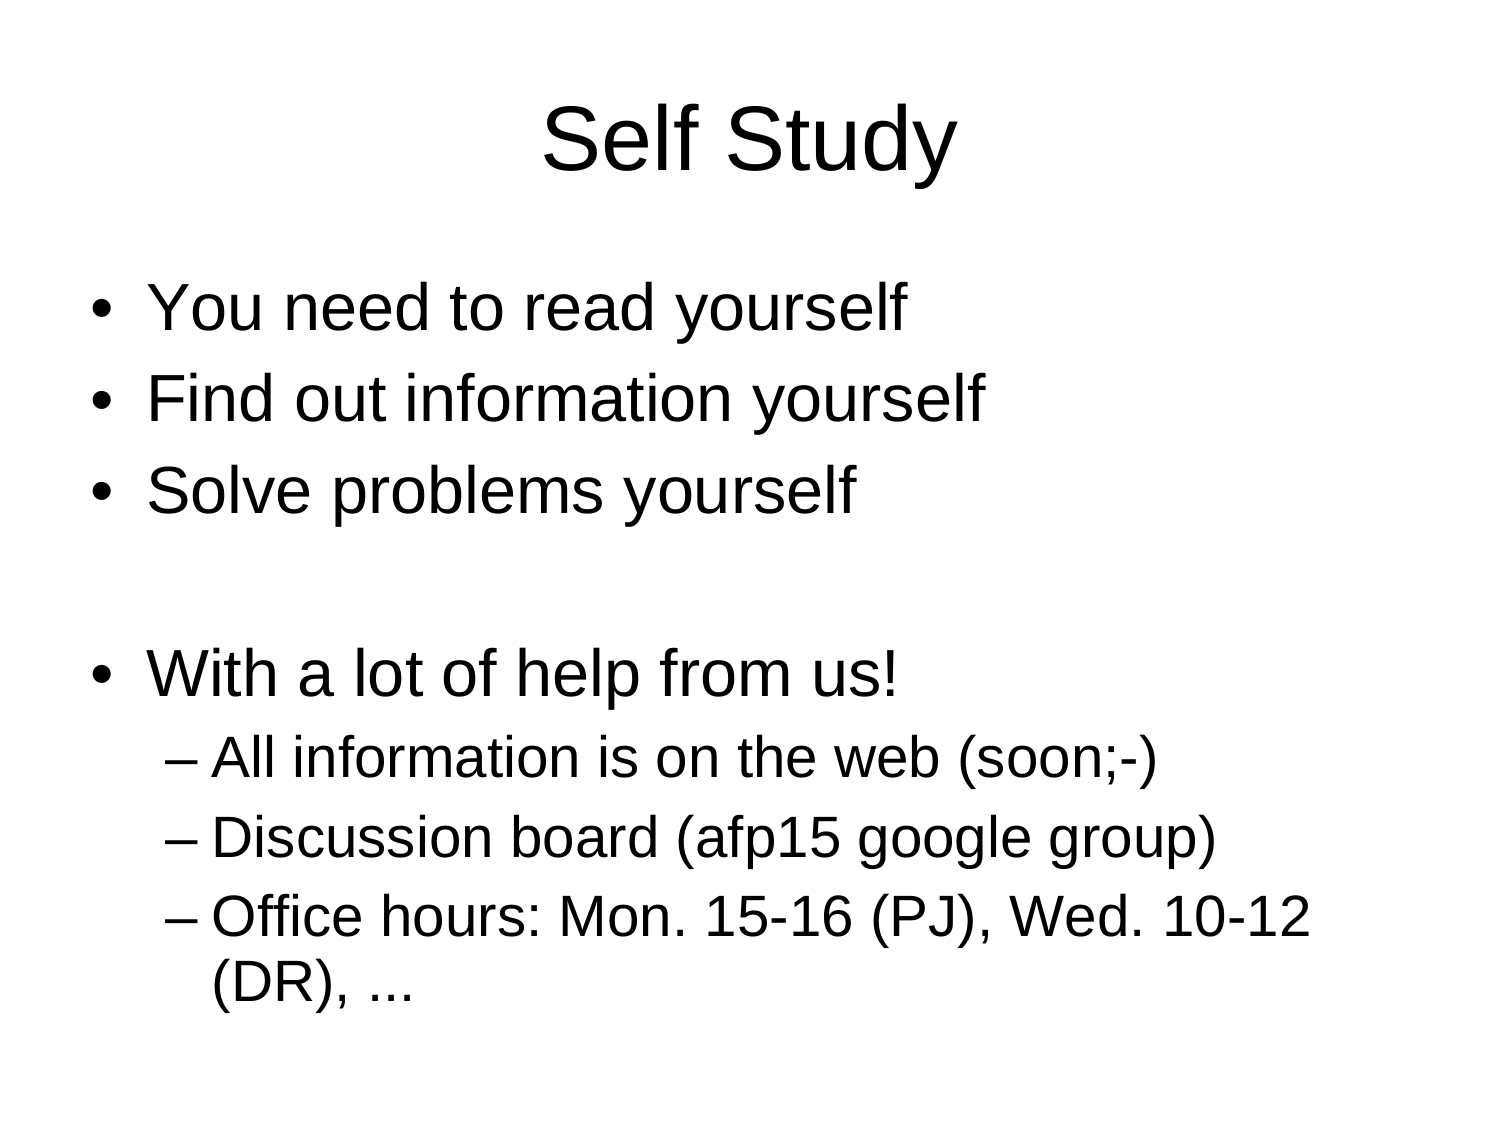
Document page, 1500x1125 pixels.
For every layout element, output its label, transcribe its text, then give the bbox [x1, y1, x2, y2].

list You need to read yourself Find out information yourself Solve problems yourself With a lot of help from us! All information is on the web (soon;-) Discussion board (afp15 google group) Office hours: Mon. 15-16 (PJ), Wed. 10-12 (DR), ... [75, 262, 1426, 1115]
title Self Study [75, 45, 1426, 233]
